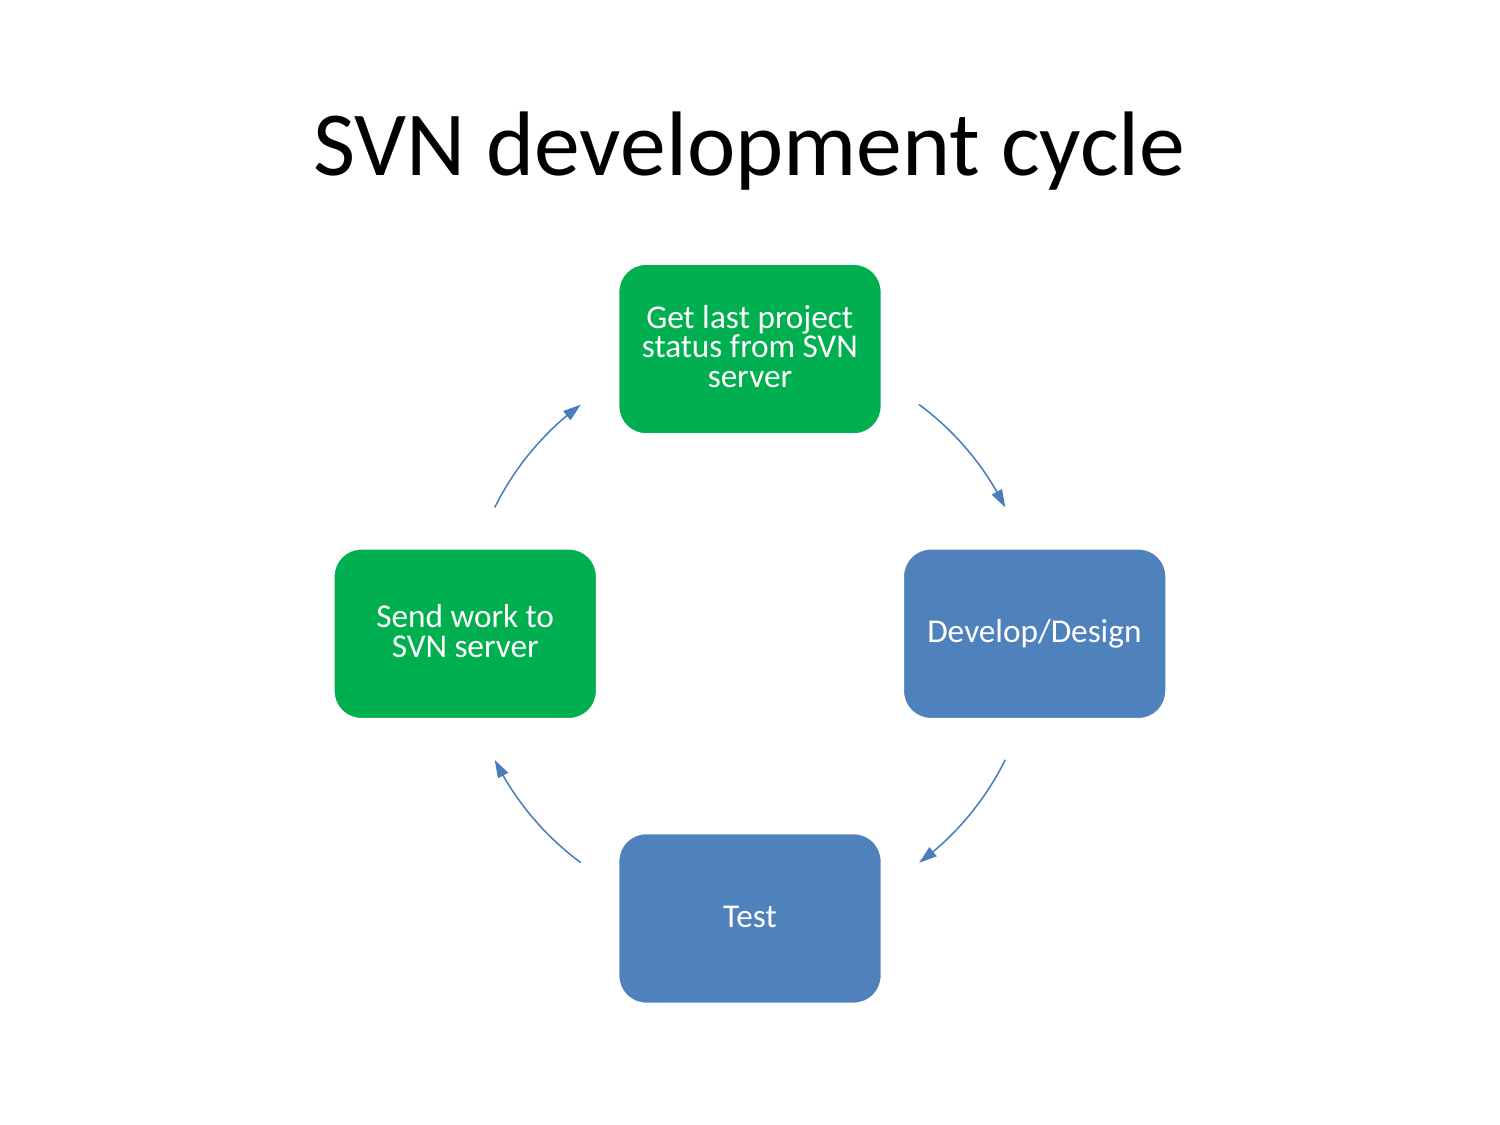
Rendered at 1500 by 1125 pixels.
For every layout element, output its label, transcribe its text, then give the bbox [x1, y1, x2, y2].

text_box Test [617, 832, 883, 1005]
title SVN development cycle [75, 45, 1426, 233]
text_box Get last project status from SVN server [617, 262, 883, 436]
text_box Send work to SVN server [332, 547, 598, 721]
text_box Develop/Design [902, 547, 1168, 721]
